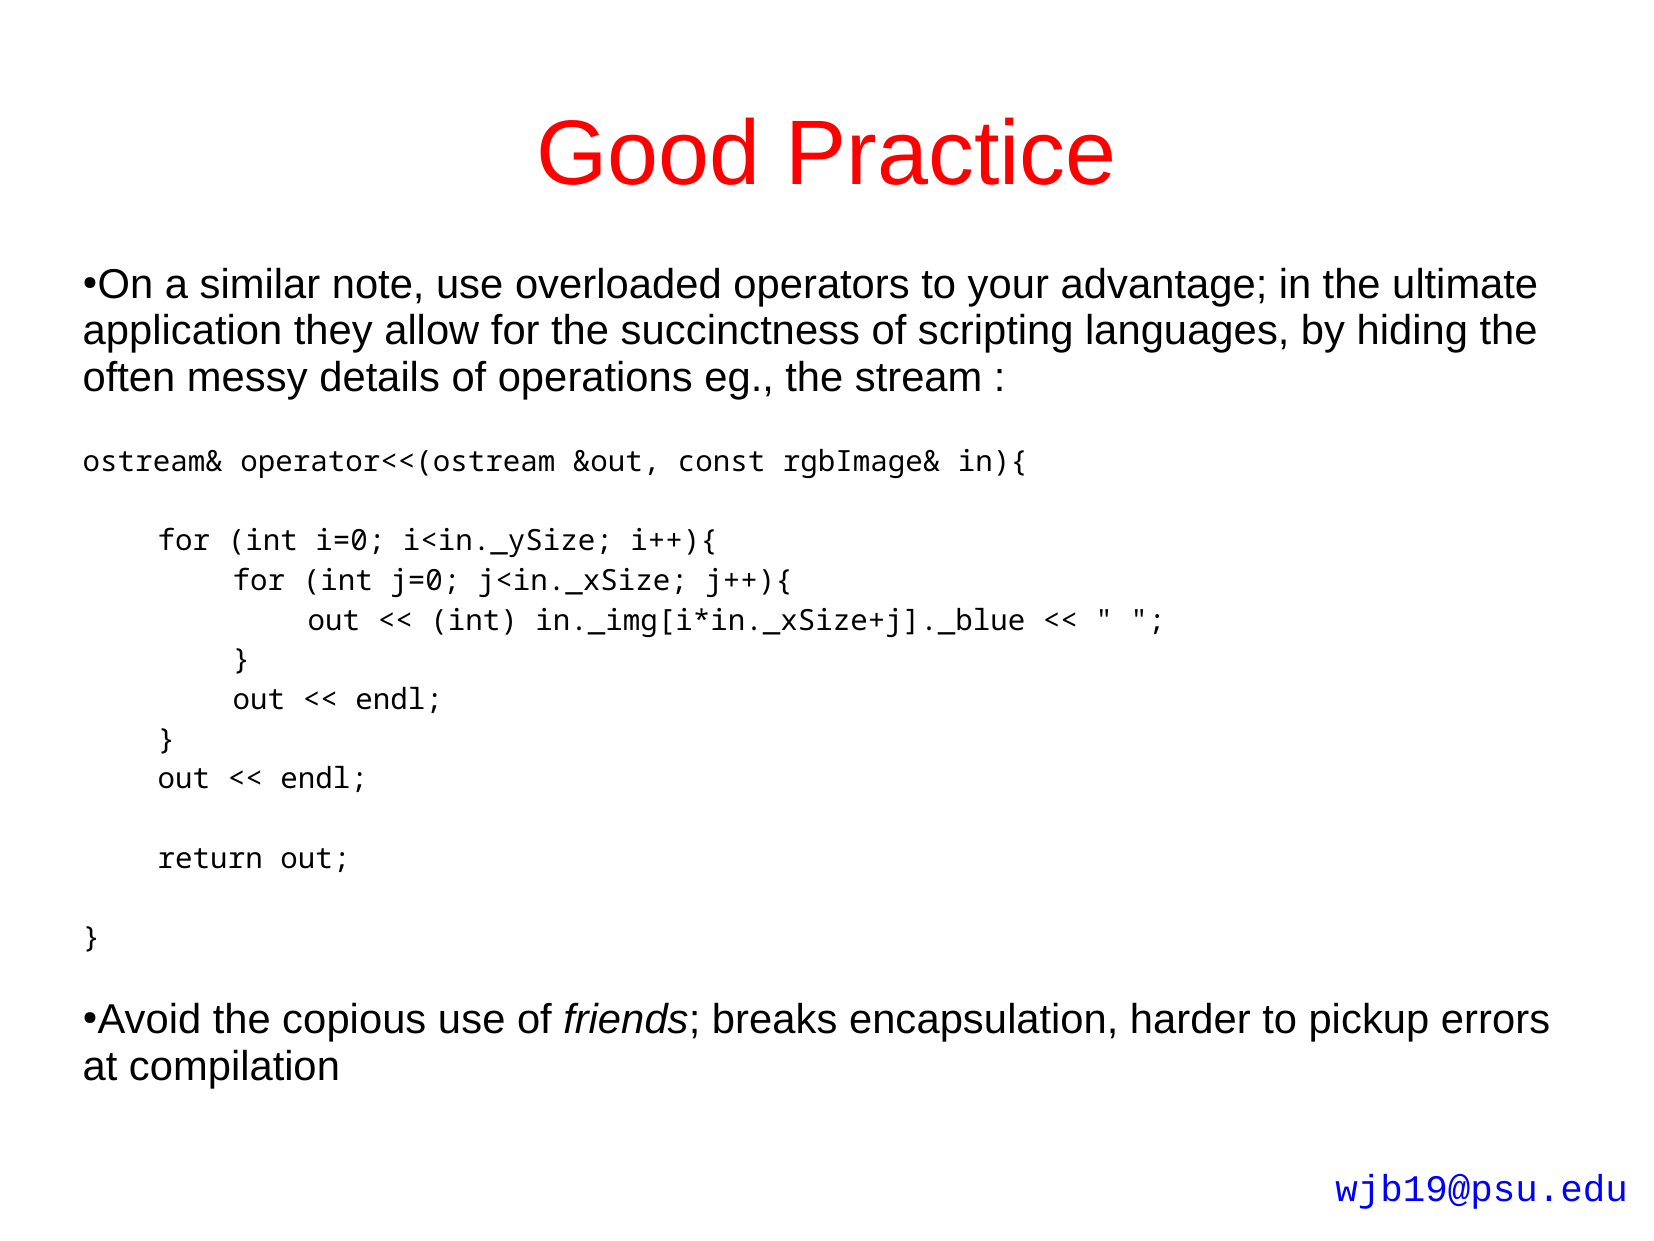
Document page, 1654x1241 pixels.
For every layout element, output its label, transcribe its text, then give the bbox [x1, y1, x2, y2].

text_box wjb19@psu.edu [1320, 1162, 1643, 1220]
subtitle On a similar note, use overloaded operators to your advantage; in the ultimate application they allow for the succinctness of scripting languages, by hiding the often messy details of operations eg., the stream : ostream& operator<<(ostream &out, const rgbImage& in){ for (int i=0; i<in._ySize; i++){ for (int j=0; j<in._xSize; j++){ out << (int) in._img[i*in._xSize+j]._blue << " "; } out << endl; } out << endl; return out; } Avoid the copious use of friends; breaks encapsulation, harder to pickup errors at compilation [82, 260, 1571, 1080]
title Good Practice [82, 49, 1571, 257]
